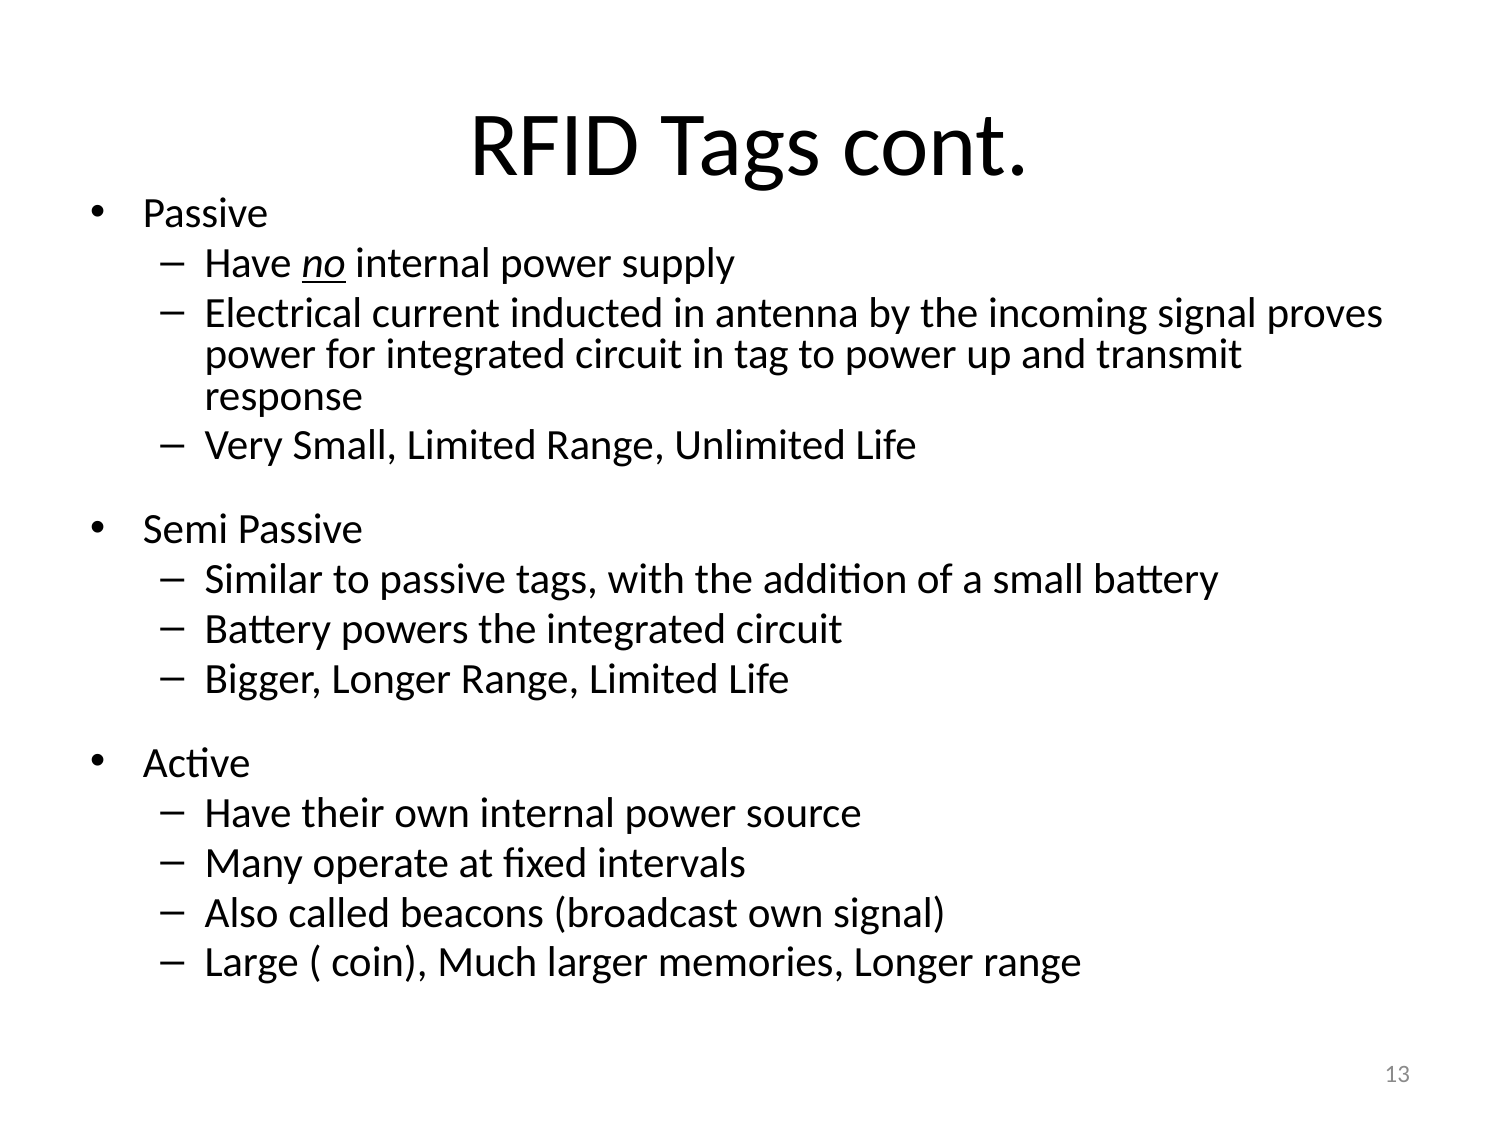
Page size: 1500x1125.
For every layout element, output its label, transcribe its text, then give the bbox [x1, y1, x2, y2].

slide_number <number> [1074, 1042, 1425, 1103]
title RFID Tags cont. [75, 45, 1425, 187]
list Passive Have no internal power supply Electrical current inducted in antenna by the incoming signal proves power for integrated circuit in tag to power up and transmit response Very Small, Limited Range, Unlimited Life Semi Passive Similar to passive tags, with the addition of a small battery Battery powers the integrated circuit Bigger, Longer Range, Limited Life Active Have their own internal power source Many operate at fixed intervals Also called beacons (broadcast own signal) Large ( coin), Much larger memories, Longer range [75, 187, 1425, 1000]
